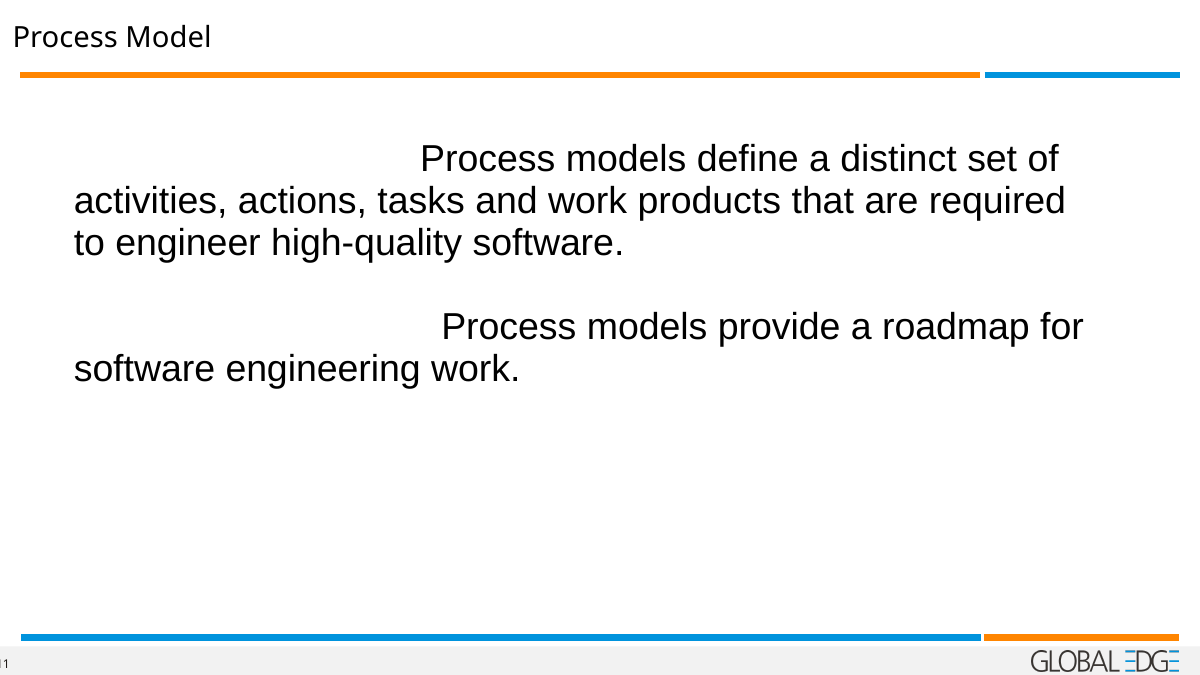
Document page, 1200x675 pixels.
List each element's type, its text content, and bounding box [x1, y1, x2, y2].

text_box Process models define a distinct set of activities, actions, tasks and work products that are required to engineer high-quality software. Process models provide a roadmap for software engineering work. [59, 129, 1111, 481]
picture [1031, 650, 1179, 672]
title Process Model [12, 9, 1088, 63]
